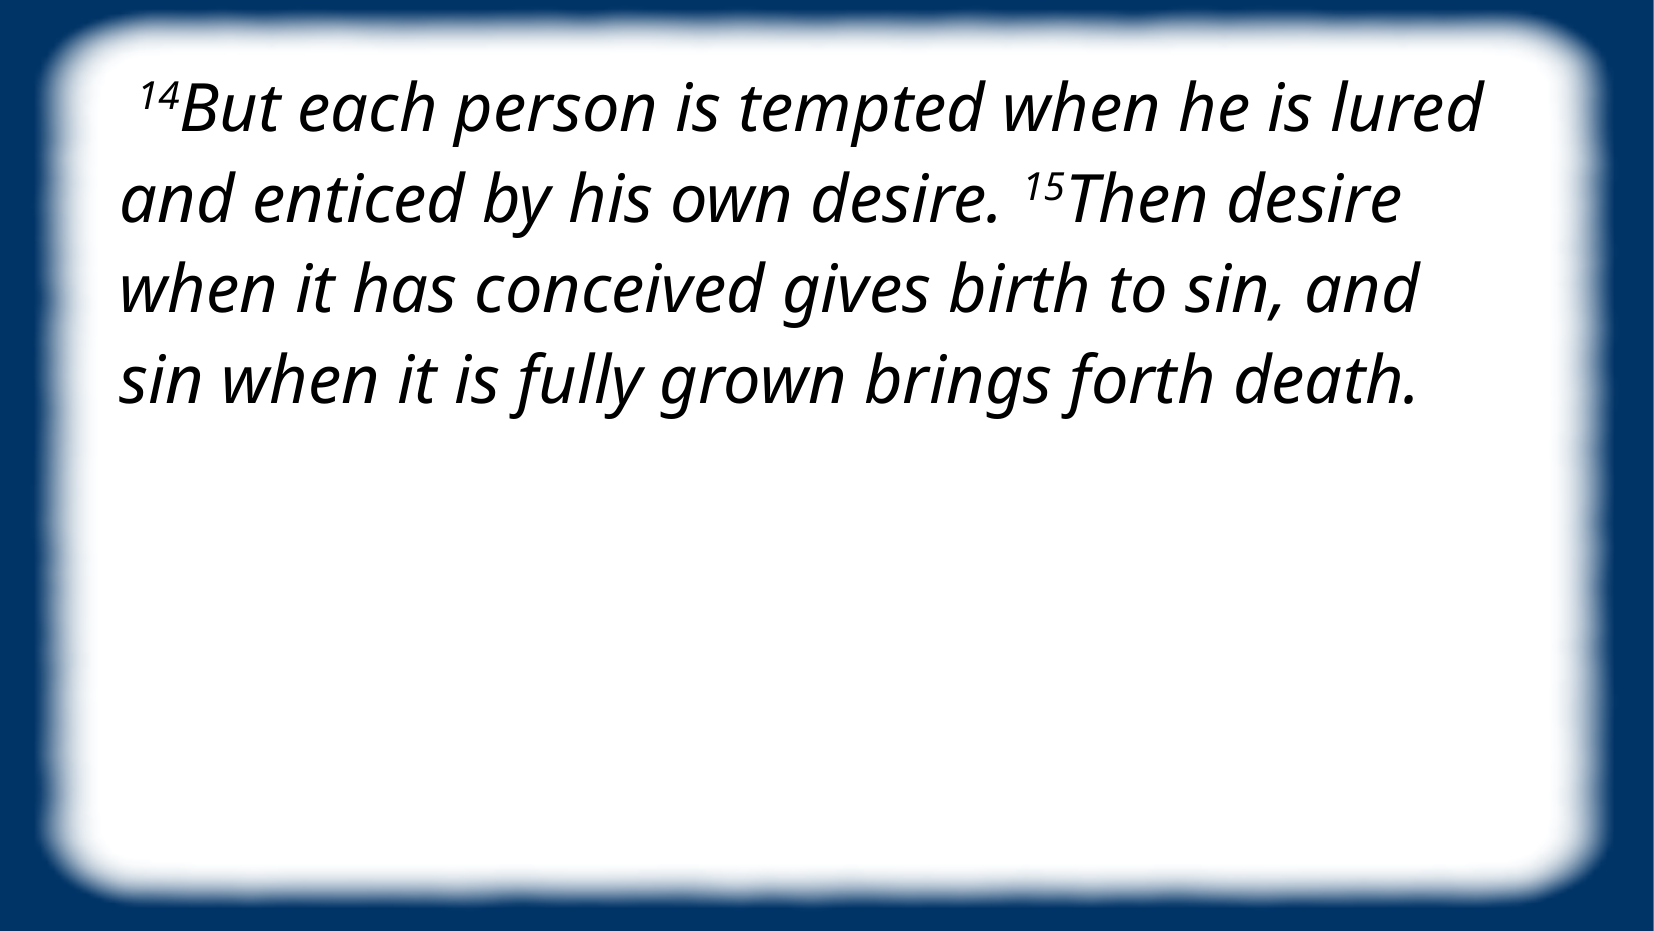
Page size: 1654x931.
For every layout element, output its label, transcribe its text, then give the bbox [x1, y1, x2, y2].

picture [0, 0, 1654, 931]
text_box 14But each person is tempted when he is lured and enticed by his own desire. 15Then desire when it has conceived gives birth to sin, and sin when it is fully grown brings forth death. [105, 52, 1531, 451]
